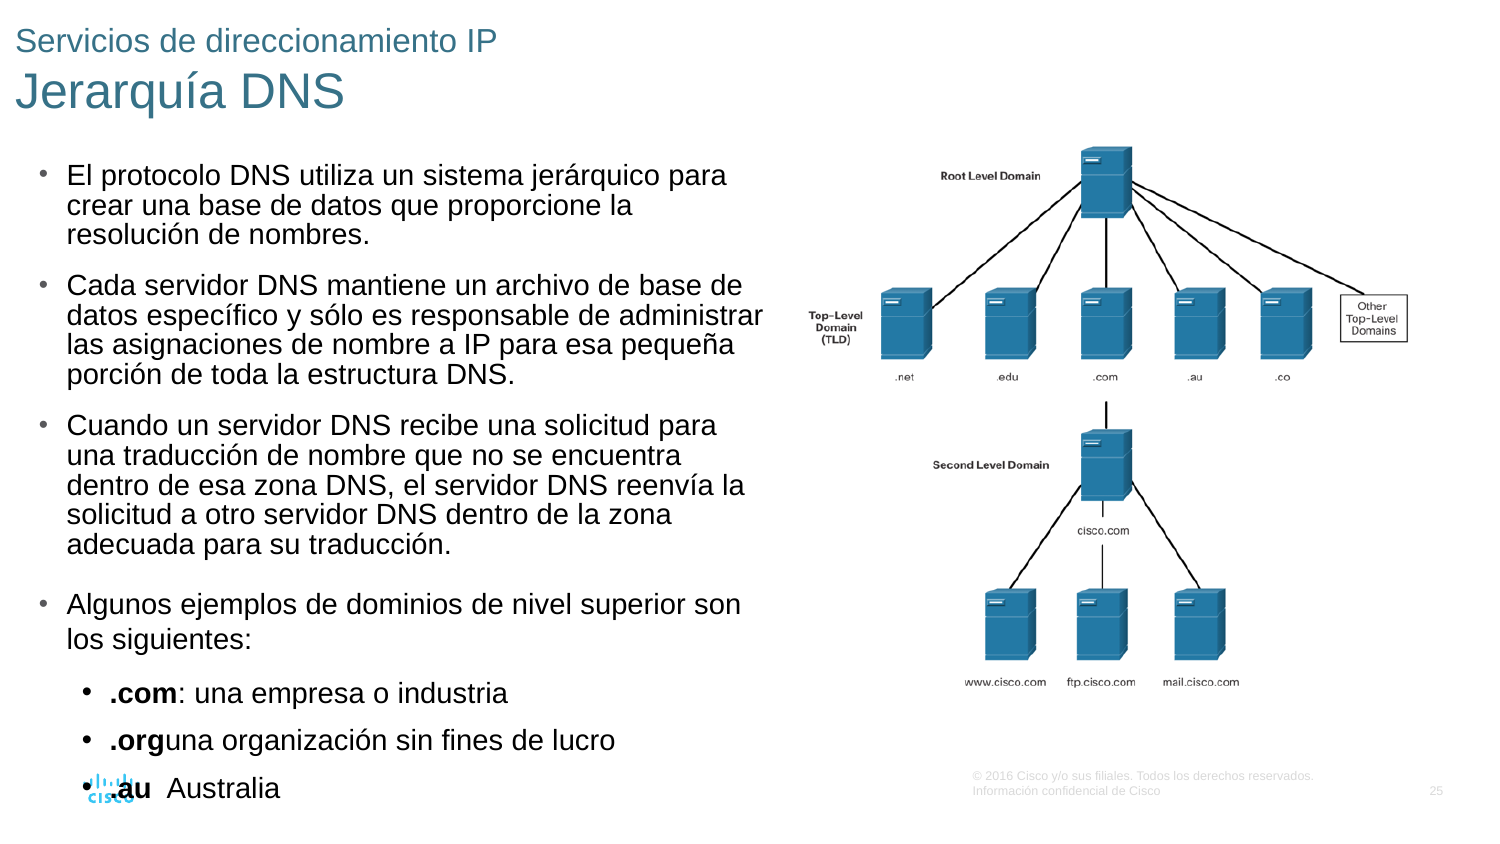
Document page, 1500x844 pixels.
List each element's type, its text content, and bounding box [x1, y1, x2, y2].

title Servicios de direccionamiento IP Jerarquía DNS [0, 6, 1500, 131]
list El protocolo DNS utiliza un sistema jerárquico para crear una base de datos que proporcione la resolución de nombres. Cada servidor DNS mantiene un archivo de base de datos específico y sólo es responsable de administrar las asignaciones de nombre a IP para esa pequeña porción de toda la estructura DNS. Cuando un servidor DNS recibe una solicitud para una traducción de nombre que no se encuentra dentro de esa zona DNS, el servidor DNS reenvía la solicitud a otro servidor DNS dentro de la zona adecuada para su traducción. Algunos ejemplos de dominios de nivel superior son los siguientes: .com: una empresa o industria .orguna organización sin fines de lucro .au Australia [23, 154, 798, 761]
picture [797, 137, 1419, 707]
